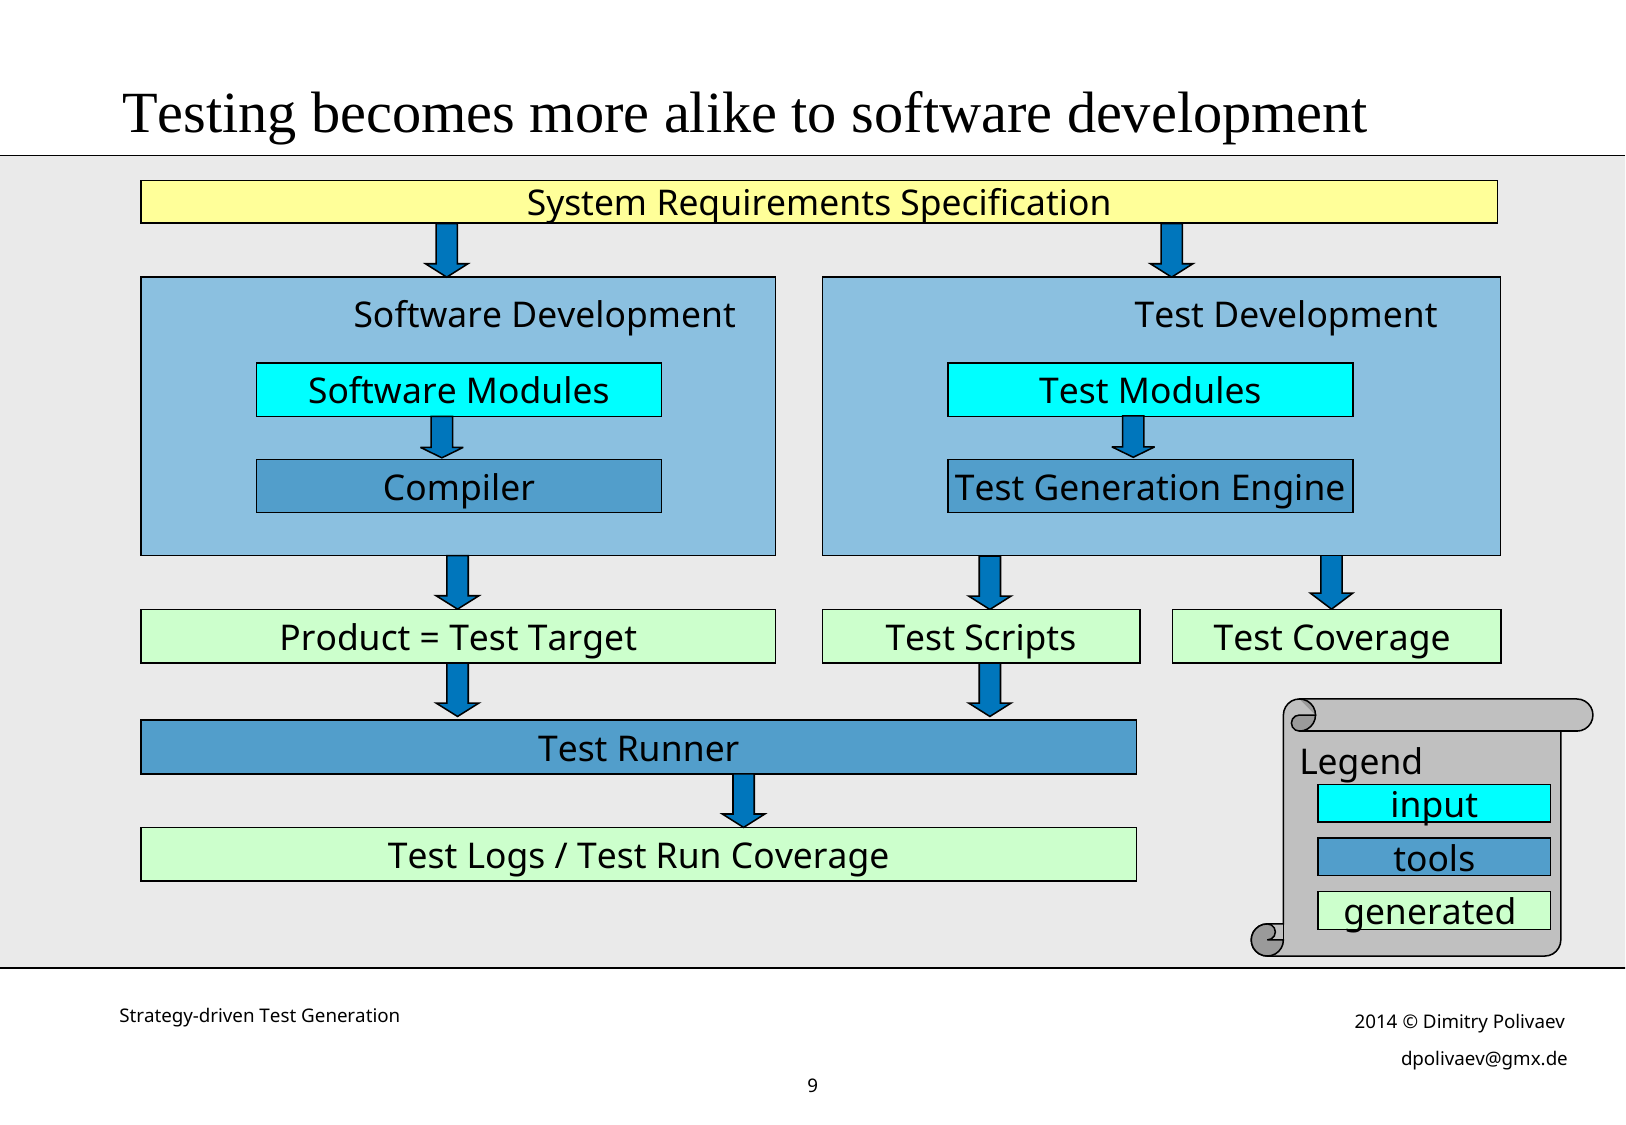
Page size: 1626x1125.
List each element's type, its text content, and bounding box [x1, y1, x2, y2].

text_box [140, 223, 776, 609]
text_box Test Coverage [1172, 609, 1501, 664]
text_box Compiler [256, 459, 662, 513]
text_box Software Development [353, 291, 737, 335]
title Testing becomes more alike to software development [122, 70, 1551, 145]
text_box tools [1318, 838, 1551, 876]
text_box [436, 663, 479, 717]
text_box Software Modules [256, 362, 662, 417]
text_box Test Scripts [822, 609, 1140, 664]
text_box input [1427, 800, 1438, 815]
text_box [722, 773, 765, 828]
text_box Test Generation Engine [947, 459, 1353, 513]
text_box Product = Test Target [140, 609, 776, 664]
text_box Test Runner [140, 720, 1137, 774]
text_box [968, 663, 1012, 717]
text_box Test Modules [947, 362, 1353, 417]
text_box System Requirements Specification [140, 180, 1498, 223]
text_box Test Development [1134, 291, 1439, 335]
text_box input [1318, 784, 1551, 823]
text_box Test Logs / Test Run Coverage [140, 827, 1137, 882]
text_box [822, 223, 1501, 609]
text_box [1251, 698, 1593, 957]
text_box Legend [1285, 732, 1438, 789]
text_box generated [1318, 891, 1551, 930]
